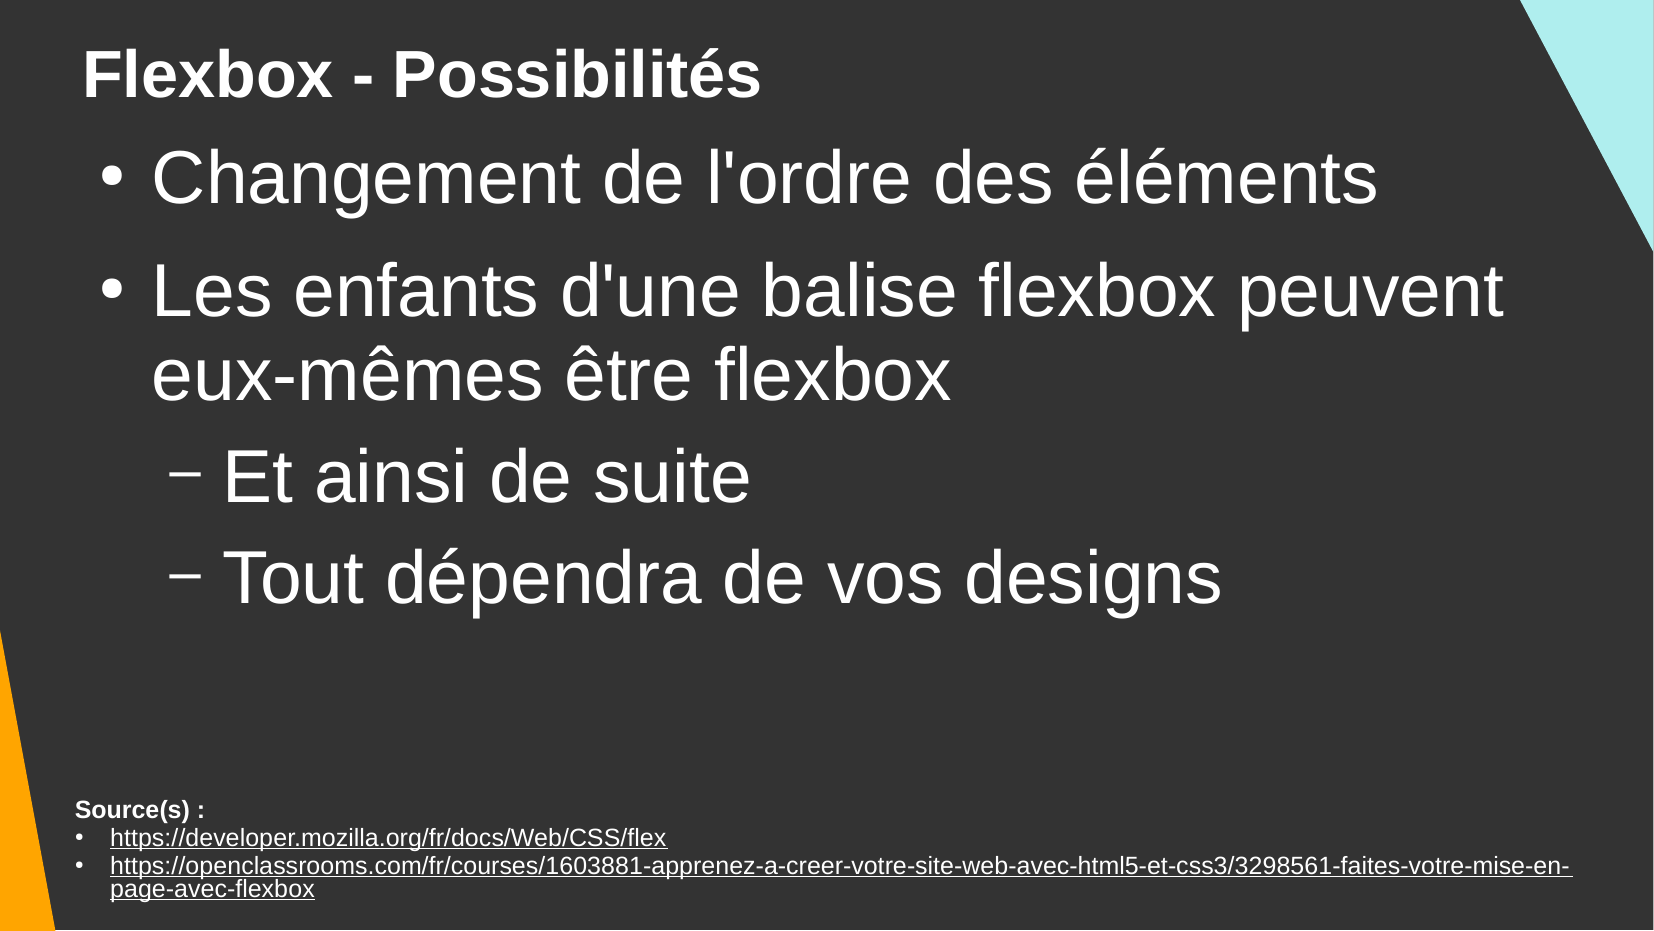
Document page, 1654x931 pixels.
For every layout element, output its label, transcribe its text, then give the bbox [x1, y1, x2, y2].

list Changement de l'ordre des éléments Les enfants d'une balise flexbox peuvent eux-mêmes être flexbox Et ainsi de suite Tout dépendra de vos designs [80, 135, 1605, 733]
title Flexbox - Possibilités [82, 37, 1571, 114]
text_box [1520, 0, 1654, 254]
text_box [0, 630, 56, 931]
text_box Source(s) : https://developer.mozilla.org/fr/docs/Web/CSS/flex https://openclassrooms.com/fr/courses/1603881-apprenez-a-creer-votre-site-web-avec-html5-et-css3/3298561-faites-votre-mise-en-page-avec-flexbox [60, 788, 1595, 916]
